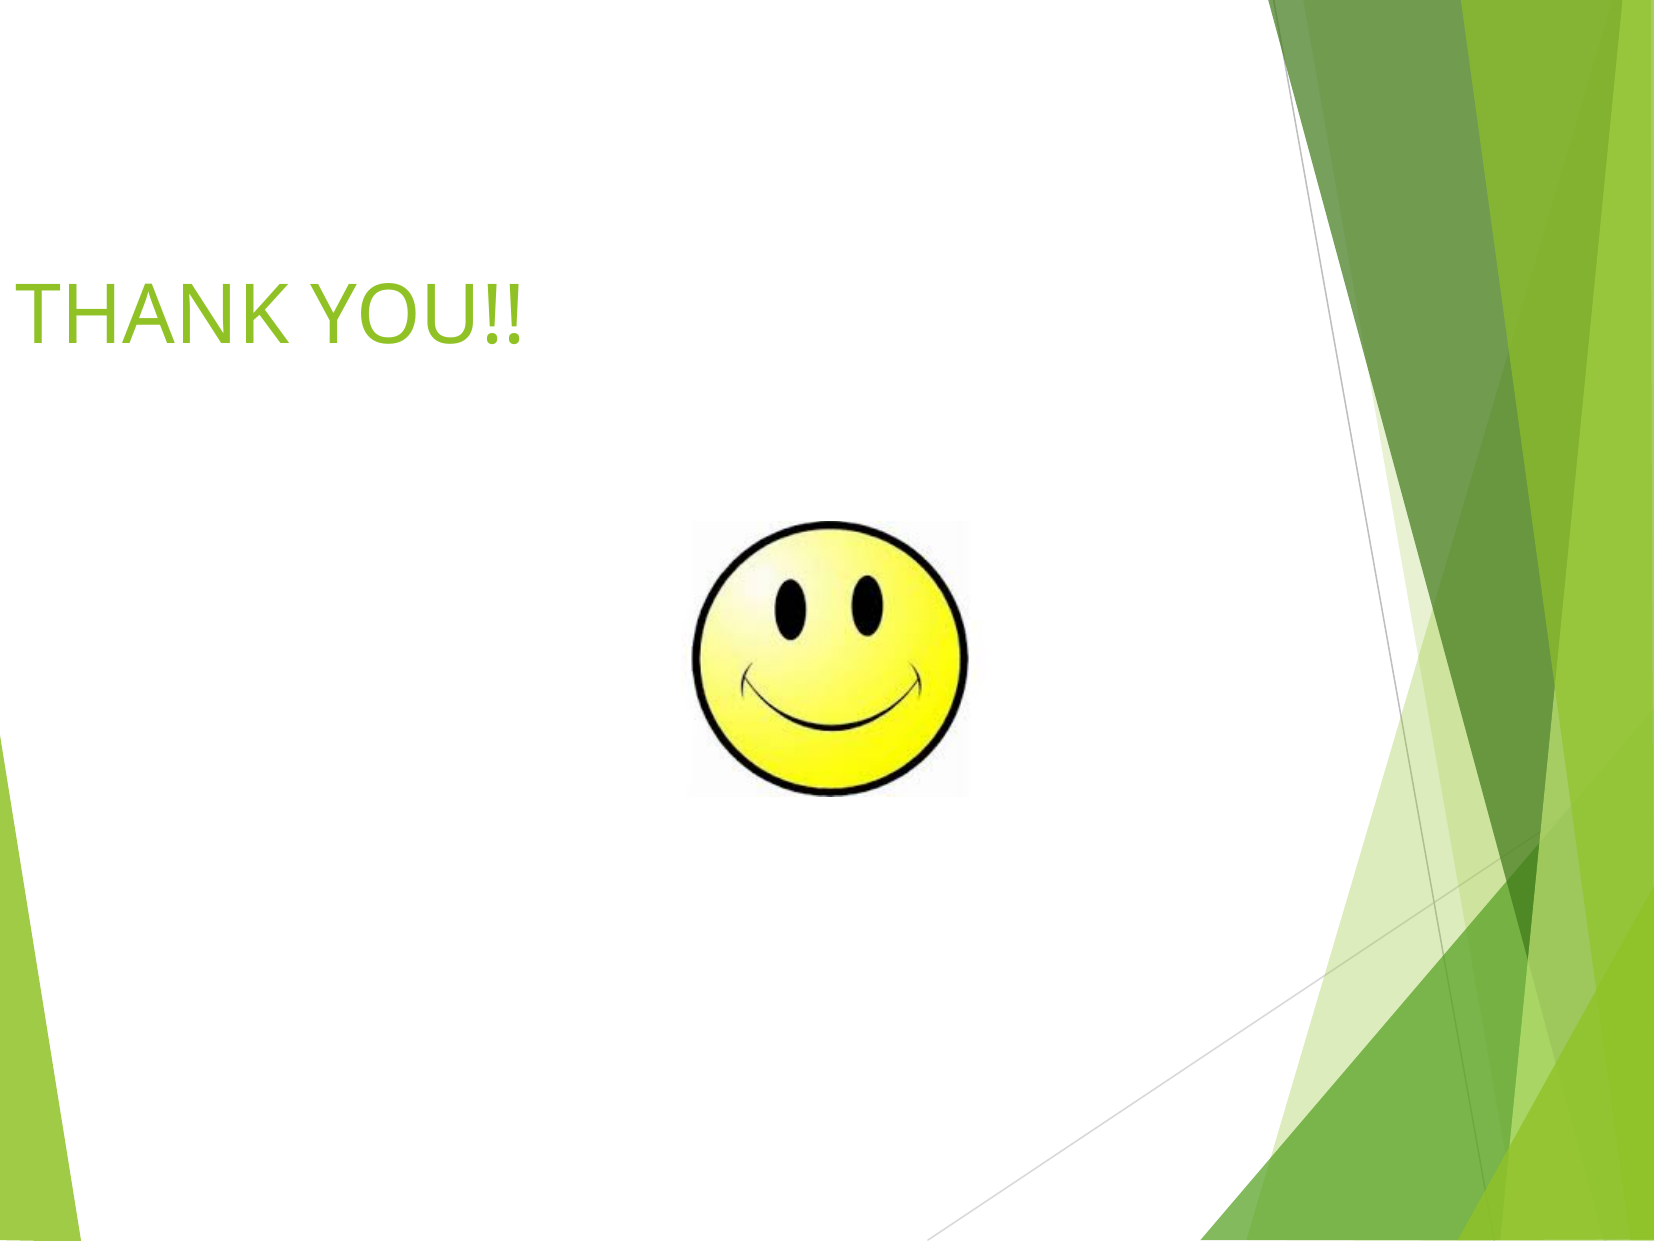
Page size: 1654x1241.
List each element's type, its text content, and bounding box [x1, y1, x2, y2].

picture [607, 521, 1055, 797]
title THANK YOU!! [0, 253, 1489, 461]
